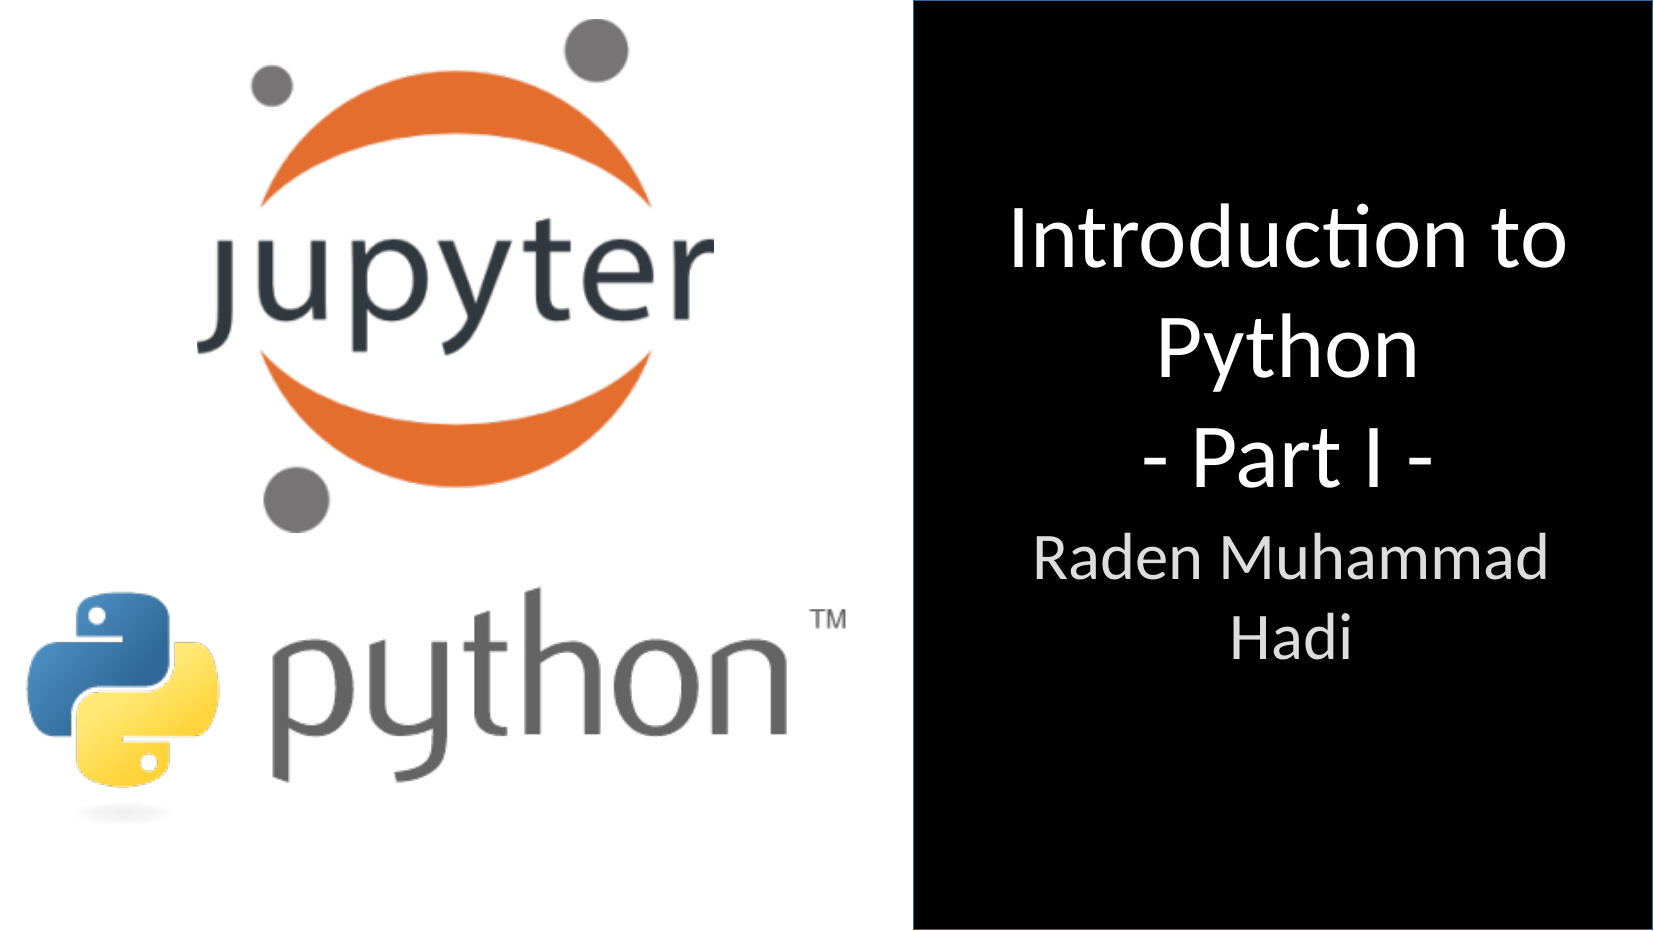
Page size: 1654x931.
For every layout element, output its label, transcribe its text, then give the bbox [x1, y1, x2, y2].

picture [197, 19, 714, 533]
text_box Raden Muhammad Hadi [1014, 505, 1570, 744]
picture [18, 582, 911, 847]
text_box Introduction to Python - Part I - [966, 241, 1611, 441]
text_box [913, 0, 1653, 930]
